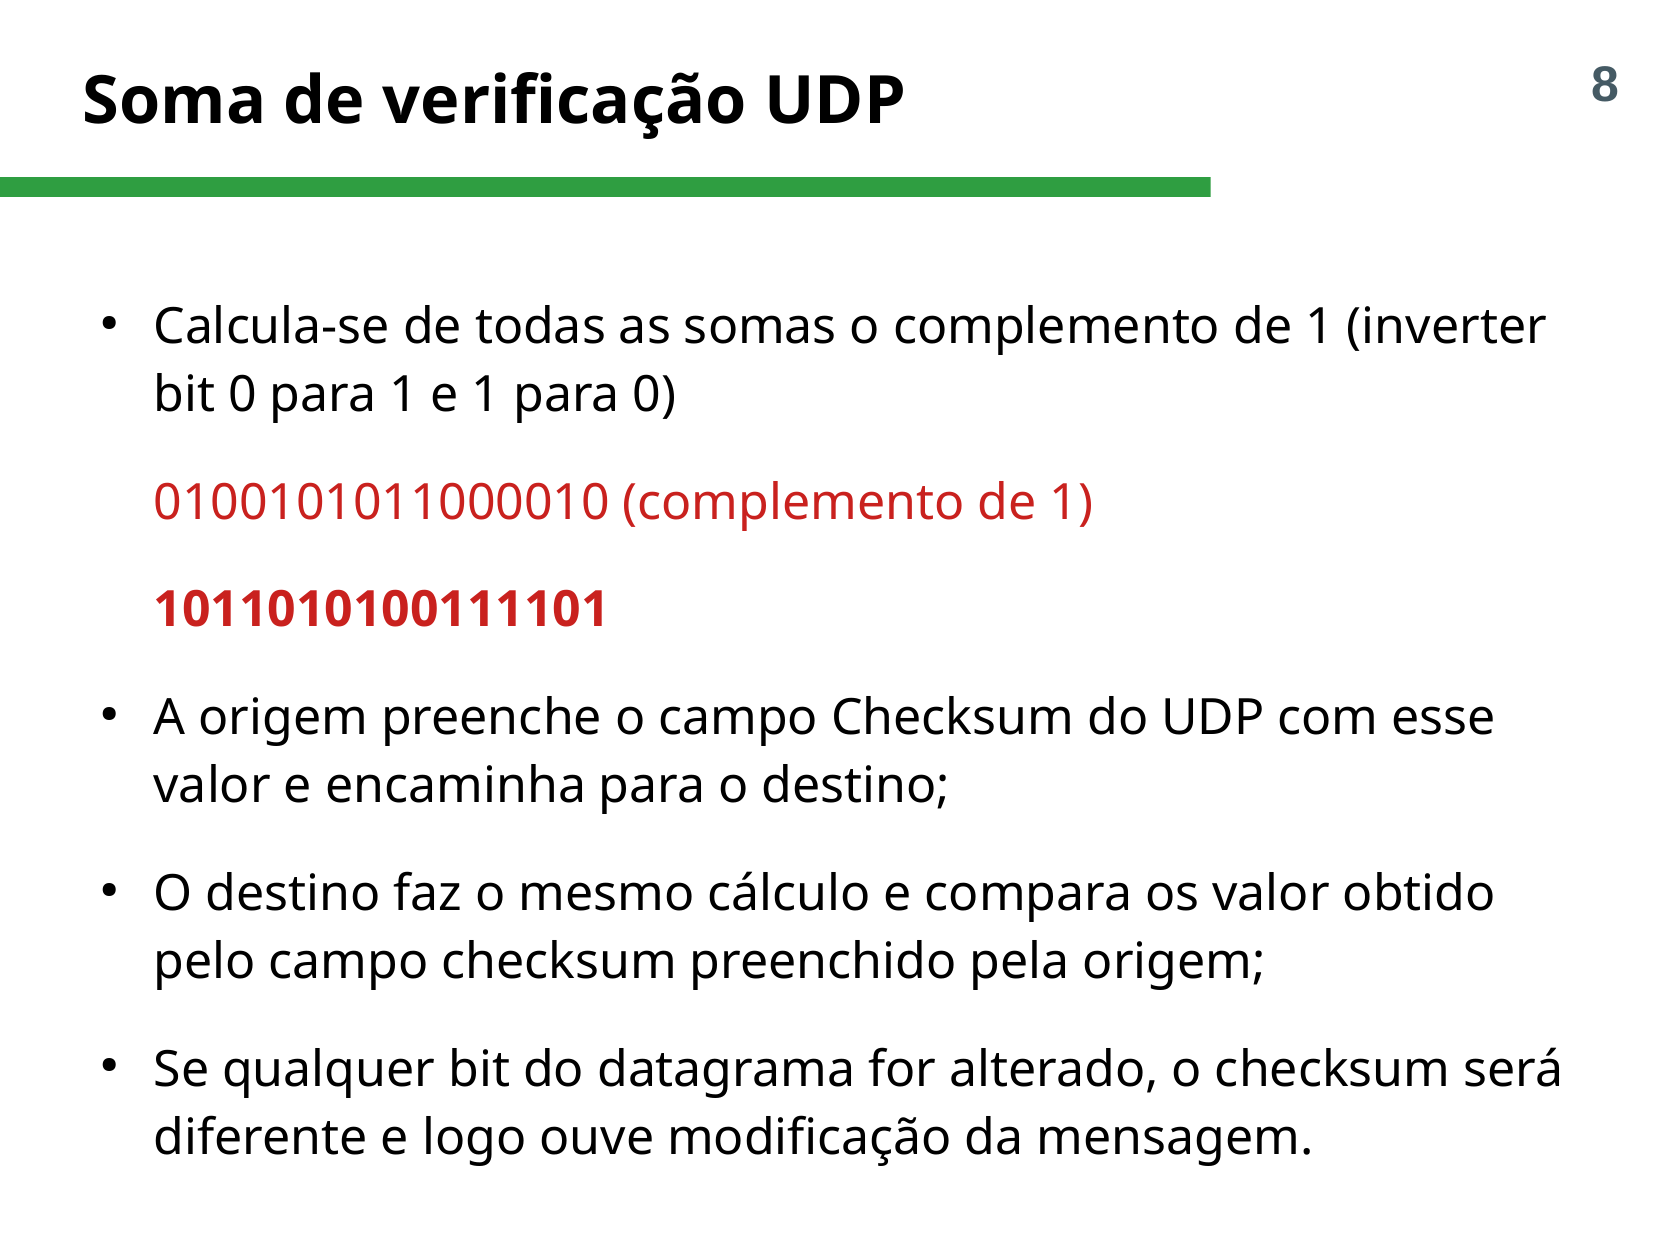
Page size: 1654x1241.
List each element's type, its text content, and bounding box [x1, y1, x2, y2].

title Soma de verificação UDP [82, 0, 1152, 202]
list Calcula-se de todas as somas o complemento de 1 (inverter bit 0 para 1 e 1 para 0) 0100101011000010 (complemento de 1) 1011010100111101 A origem preenche o campo Checksum do UDP com esse valor e encaminha para o destino; O destino faz o mesmo cálculo e compara os valor obtido pelo campo checksum preenchido pela origem; Se qualquer bit do datagrama for alterado, o checksum será diferente e logo ouve modificação da mensagem. [82, 290, 1571, 1216]
